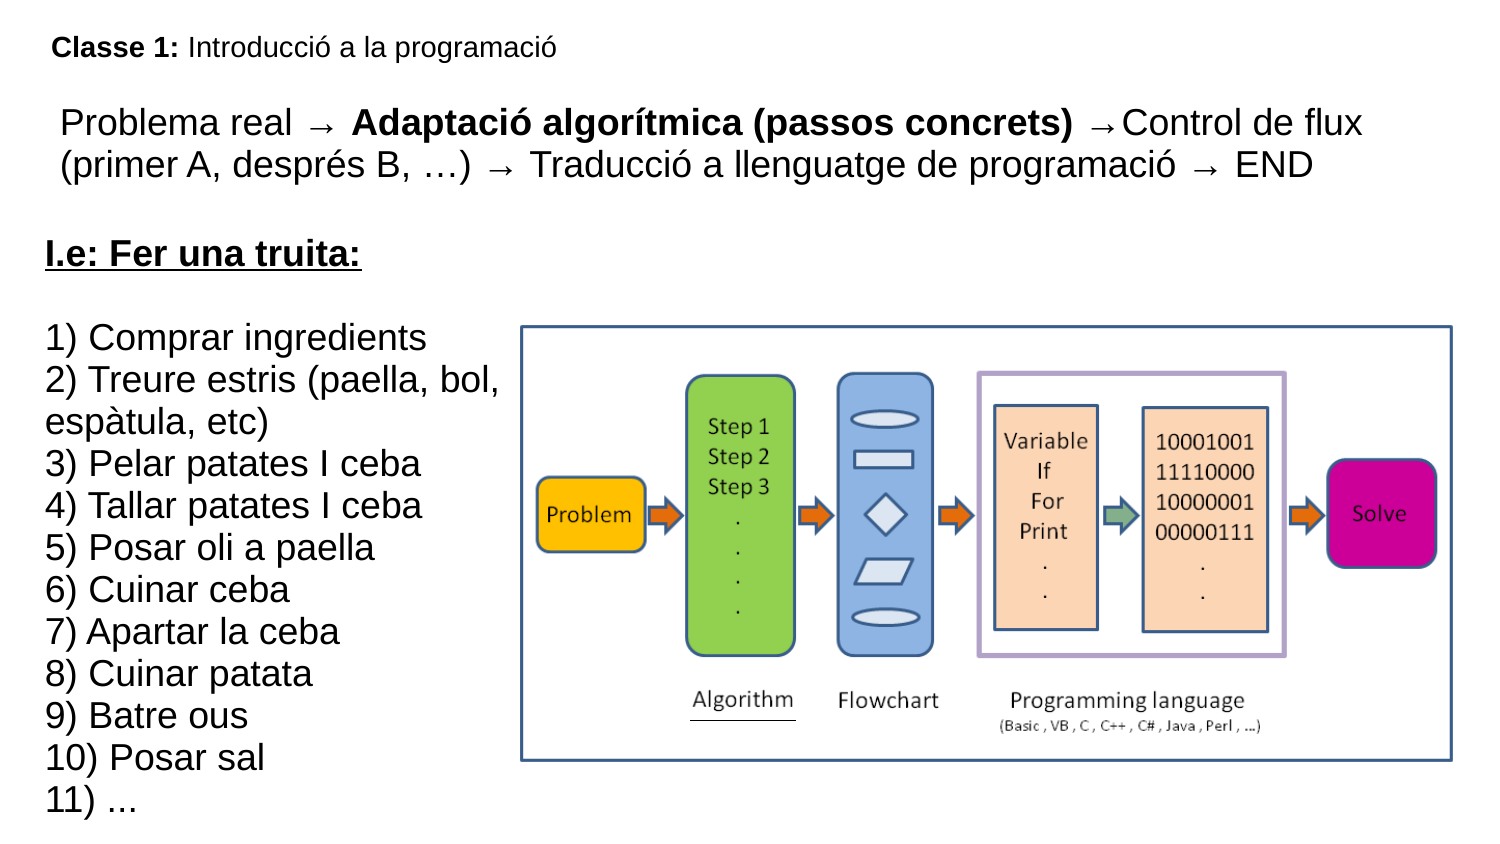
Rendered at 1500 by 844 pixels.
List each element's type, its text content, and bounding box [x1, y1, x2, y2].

picture [601, 322, 1456, 766]
text_box Problema real → Adaptació algorítmica (passos concrets) →Control de flux (primer A, després B, …) → Traducció a llenguatge de programació → END [44, 93, 1449, 193]
title Classe 1: Introducció a la programació [51, 0, 1449, 93]
text_box I.e: Fer una truita: 1) Comprar ingredients 2) Treure estris (paella, bol, espàtula, etc) 3) Pelar patates I ceba 4) Tallar patates I ceba 5) Posar oli a paella 6) Cuinar ceba 7) Apartar la ceba 8) Cuinar patata 9) Batre ous 10) Posar sal 11) ... [30, 225, 601, 844]
